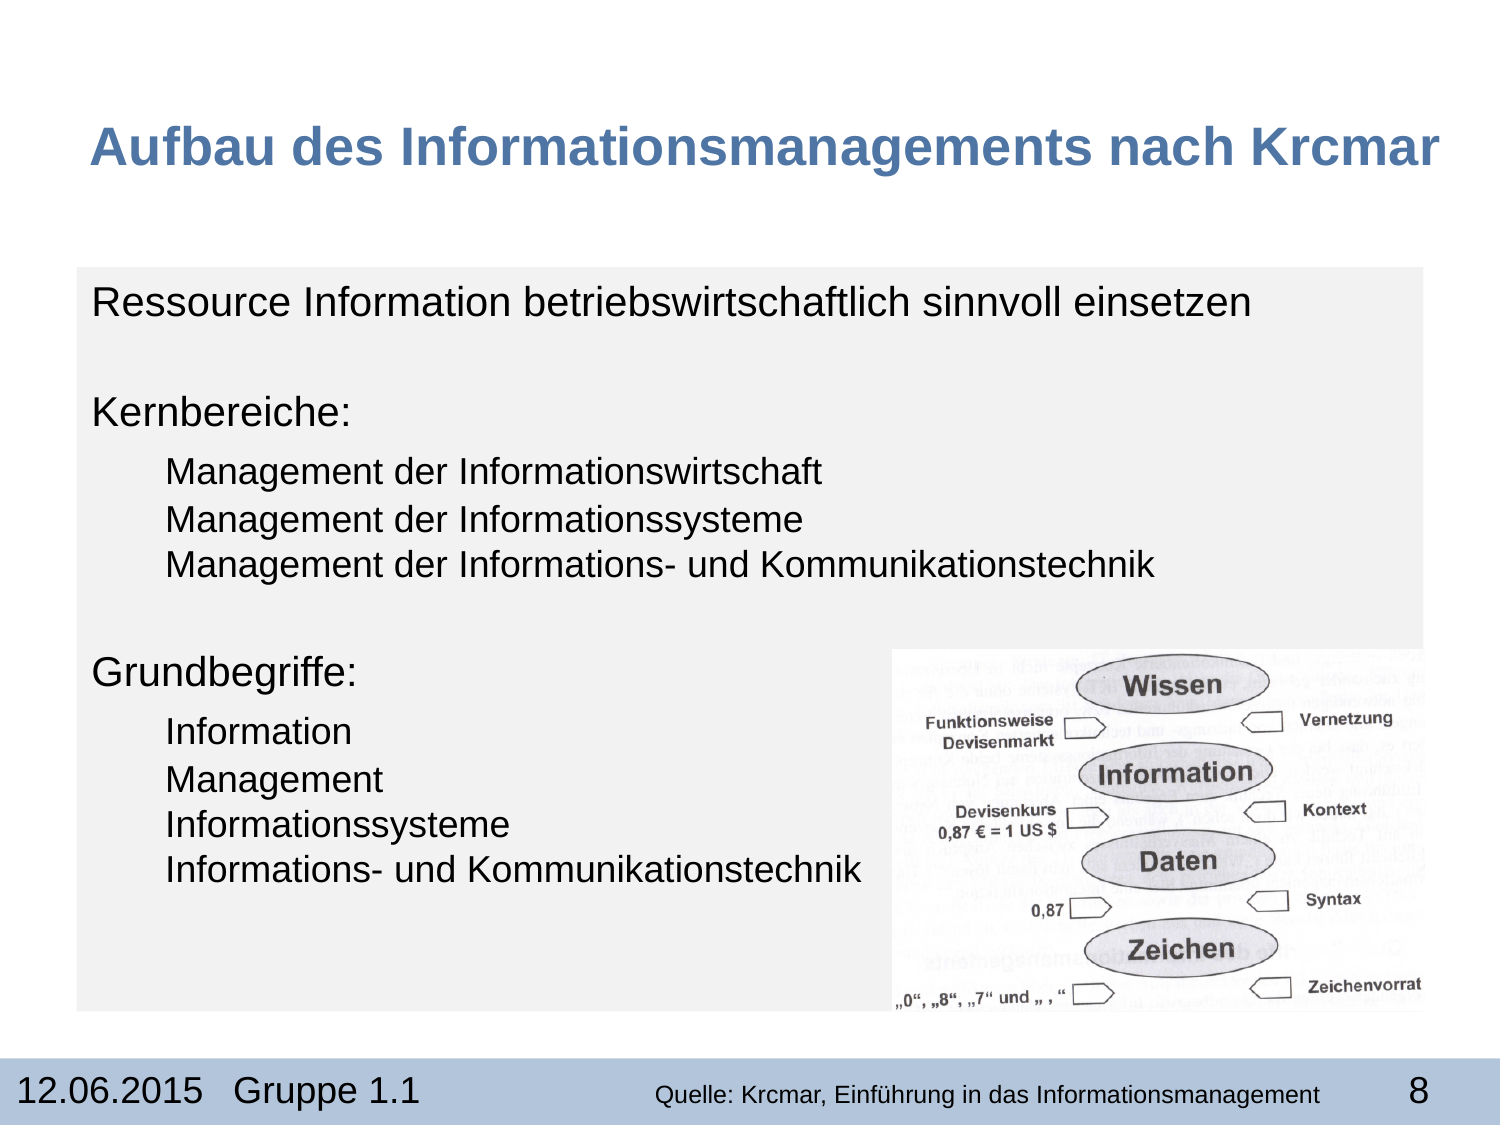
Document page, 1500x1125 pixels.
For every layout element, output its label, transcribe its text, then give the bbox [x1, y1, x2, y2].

text_box Ressource Information betriebswirtschaftlich sinnvoll einsetzen Kernbereiche: Management der Informationswirtschaft Management der Informationssysteme Management der Informations- und Kommunikationstechnik Grundbegriffe: Information Management Informationssysteme Informations- und Kommunikationstechnik [76, 292, 1424, 1017]
picture [892, 649, 1425, 1012]
footer Gruppe 1.1 Quelle: Krcmar, Einführung in das Informationsmanagement [272, 1058, 1341, 1125]
title Aufbau des Informationsmanagements nach Krcmar [75, 104, 1465, 292]
text_box 12.06.2015 [1, 1058, 272, 1125]
text_box <Nummer> [1393, 1058, 1500, 1125]
